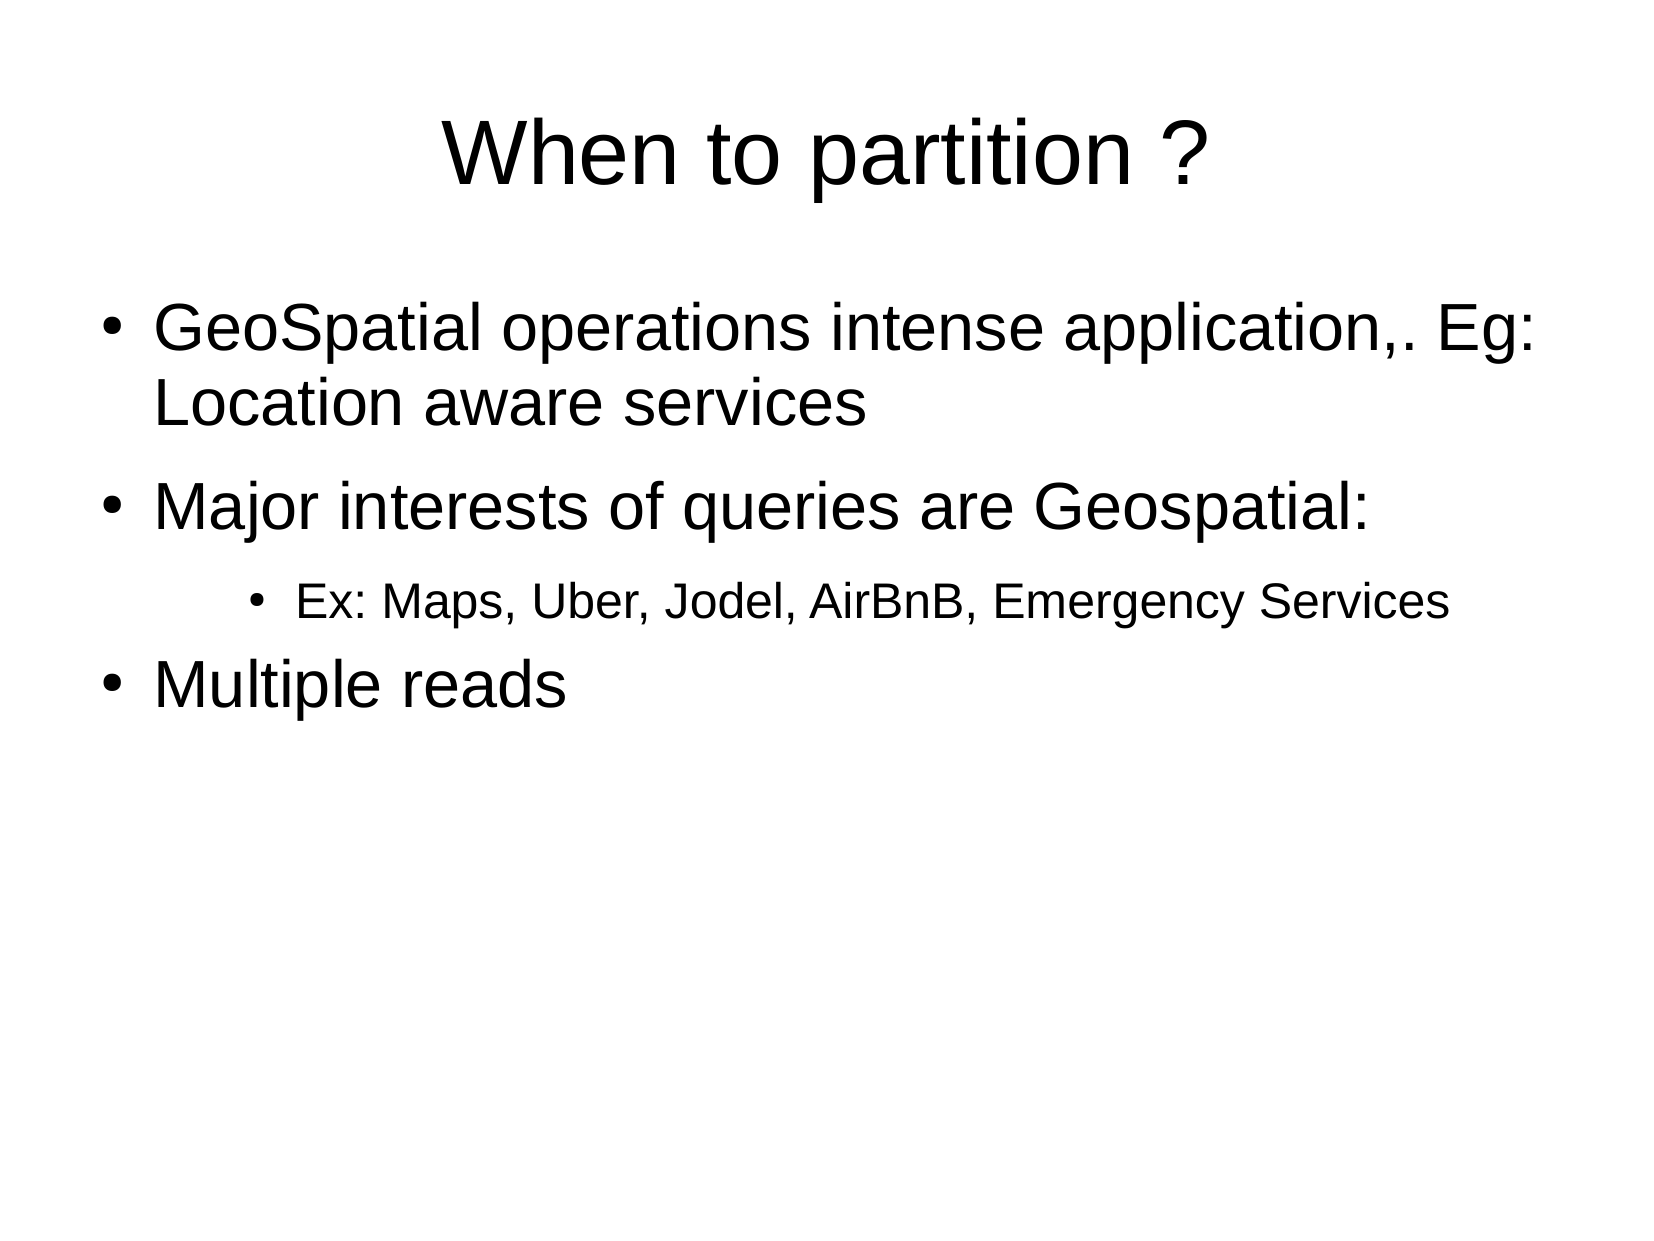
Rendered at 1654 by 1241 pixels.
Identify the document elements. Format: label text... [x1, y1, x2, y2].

list GeoSpatial operations intense application,. Eg: Location aware services Major interests of queries are Geospatial: Ex: Maps, Uber, Jodel, AirBnB, Emergency Services Multiple reads [82, 290, 1571, 1010]
title When to partition ? [82, 49, 1571, 257]
